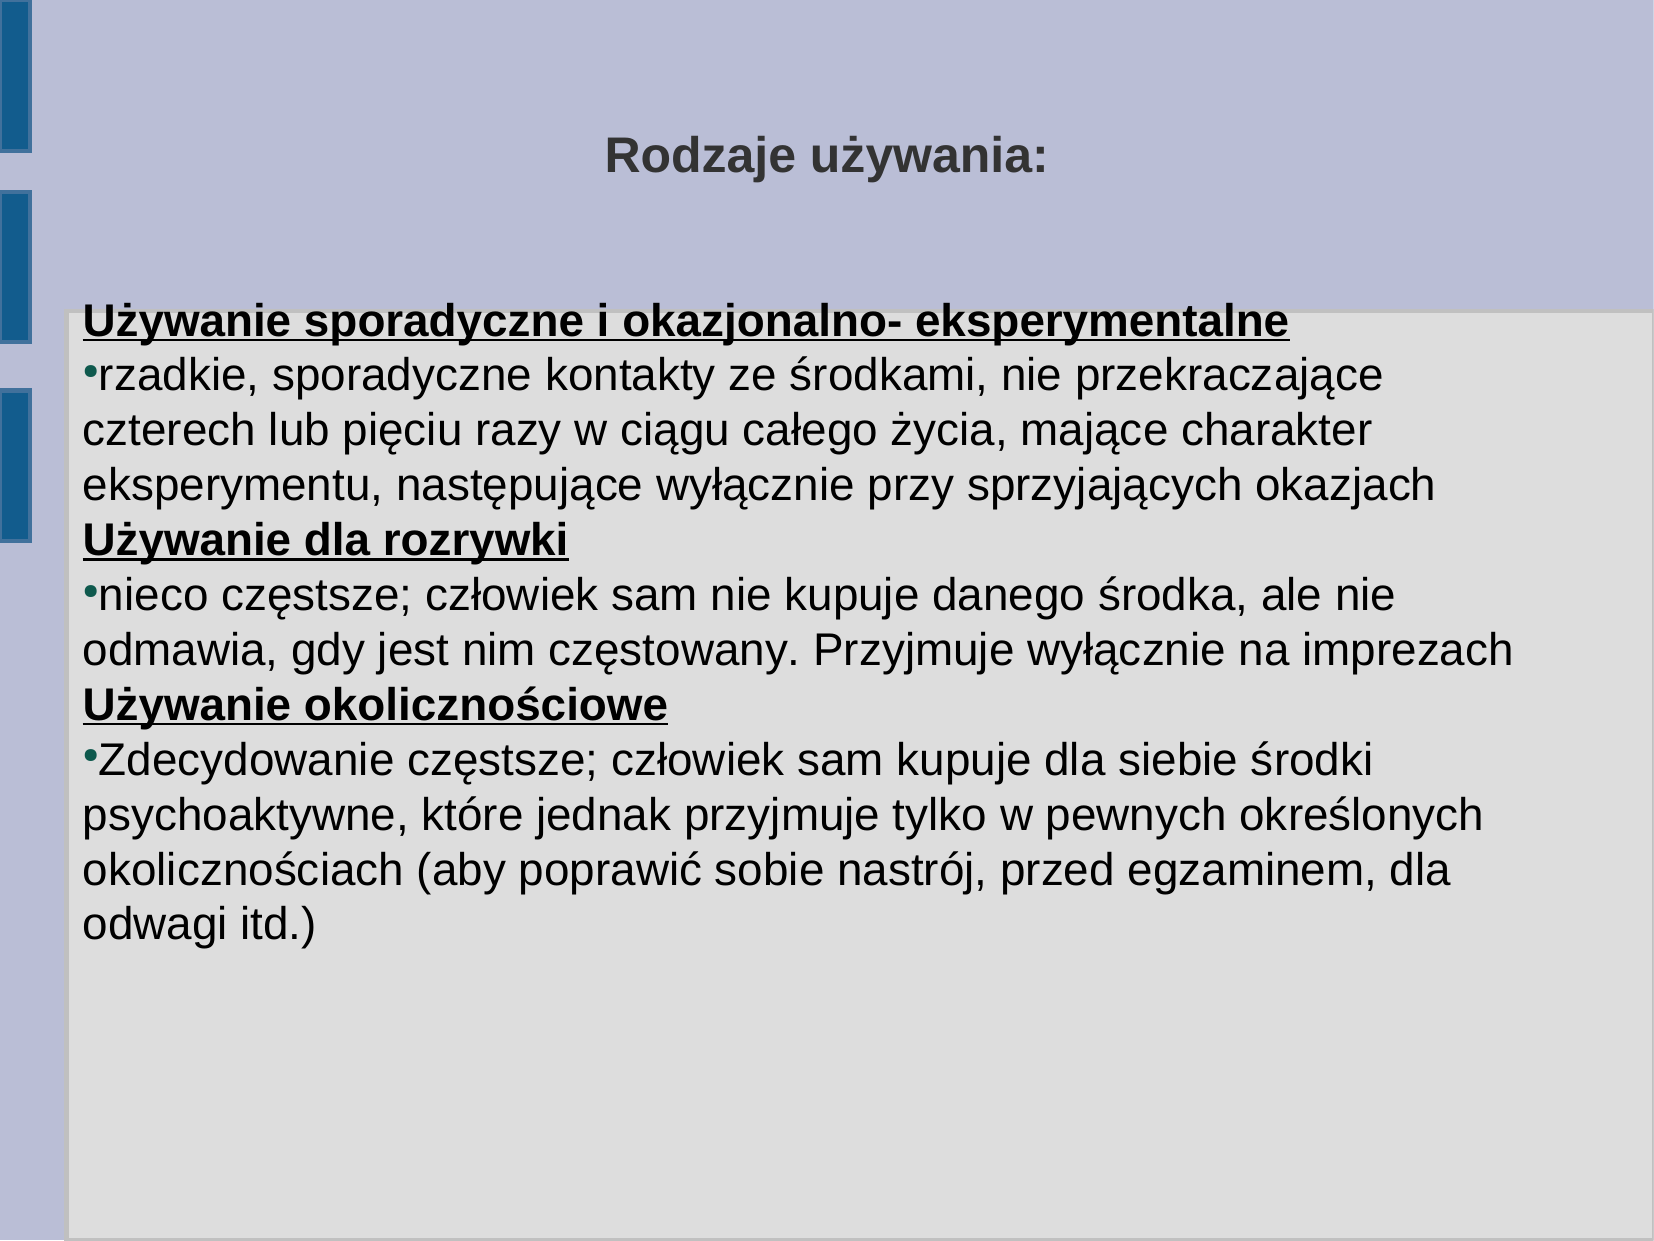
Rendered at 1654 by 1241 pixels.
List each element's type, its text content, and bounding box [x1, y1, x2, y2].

title Rodzaje używania: [82, 49, 1571, 257]
list Używanie sporadyczne i okazjonalno- eksperymentalne rzadkie, sporadyczne kontakty ze środkami, nie przekraczające czterech lub pięciu razy w ciągu całego życia, mające charakter eksperymentu, następujące wyłącznie przy sprzyjających okazjach Używanie dla rozrywki nieco częstsze; człowiek sam nie kupuje danego środka, ale nie odmawia, gdy jest nim częstowany. Przyjmuje wyłącznie na imprezach Używanie okolicznościowe Zdecydowanie częstsze; człowiek sam kupuje dla siebie środki psychoaktywne, które jednak przyjmuje tylko w pewnych określonych okolicznościach (aby poprawić sobie nastrój, przed egzaminem, dla odwagi itd.) [82, 290, 1571, 1186]
